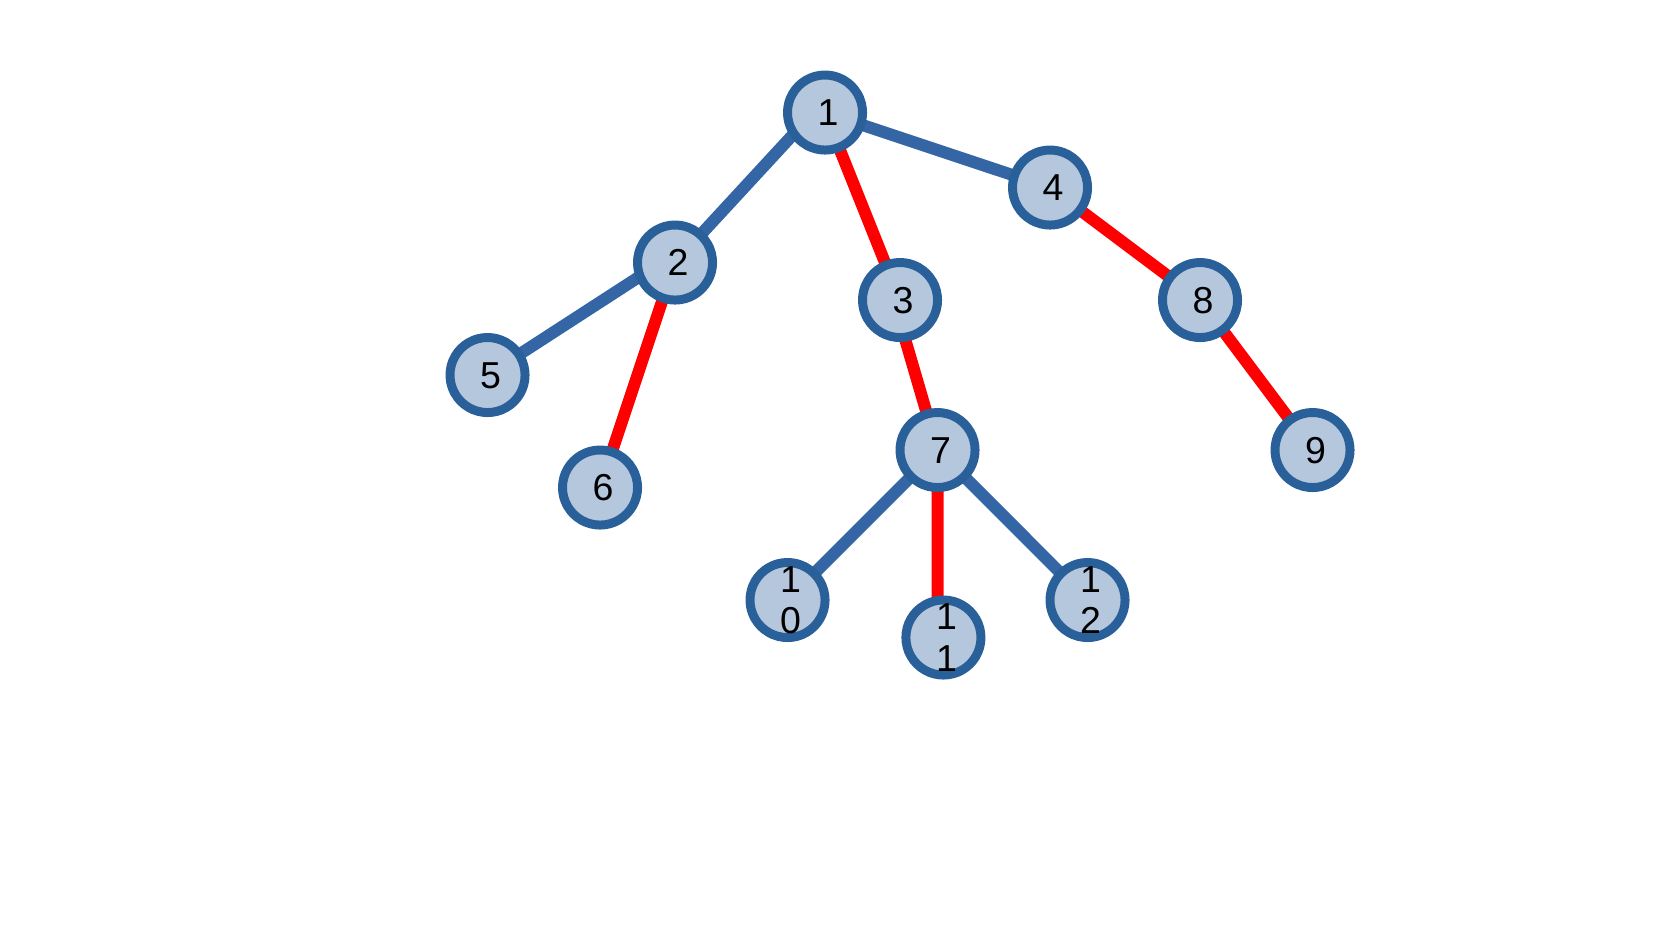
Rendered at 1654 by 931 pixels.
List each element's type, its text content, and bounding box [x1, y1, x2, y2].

text_box 10 [750, 562, 826, 638]
text_box 3 [862, 262, 938, 338]
text_box 9 [1275, 412, 1351, 488]
text_box 8 [1162, 262, 1238, 338]
text_box 11 [905, 600, 981, 676]
text_box 1 [787, 75, 863, 151]
text_box 2 [637, 225, 713, 301]
text_box 5 [450, 337, 526, 413]
text_box 7 [900, 412, 976, 488]
text_box 6 [562, 450, 638, 526]
text_box 4 [1012, 150, 1088, 226]
text_box 12 [1050, 562, 1126, 638]
